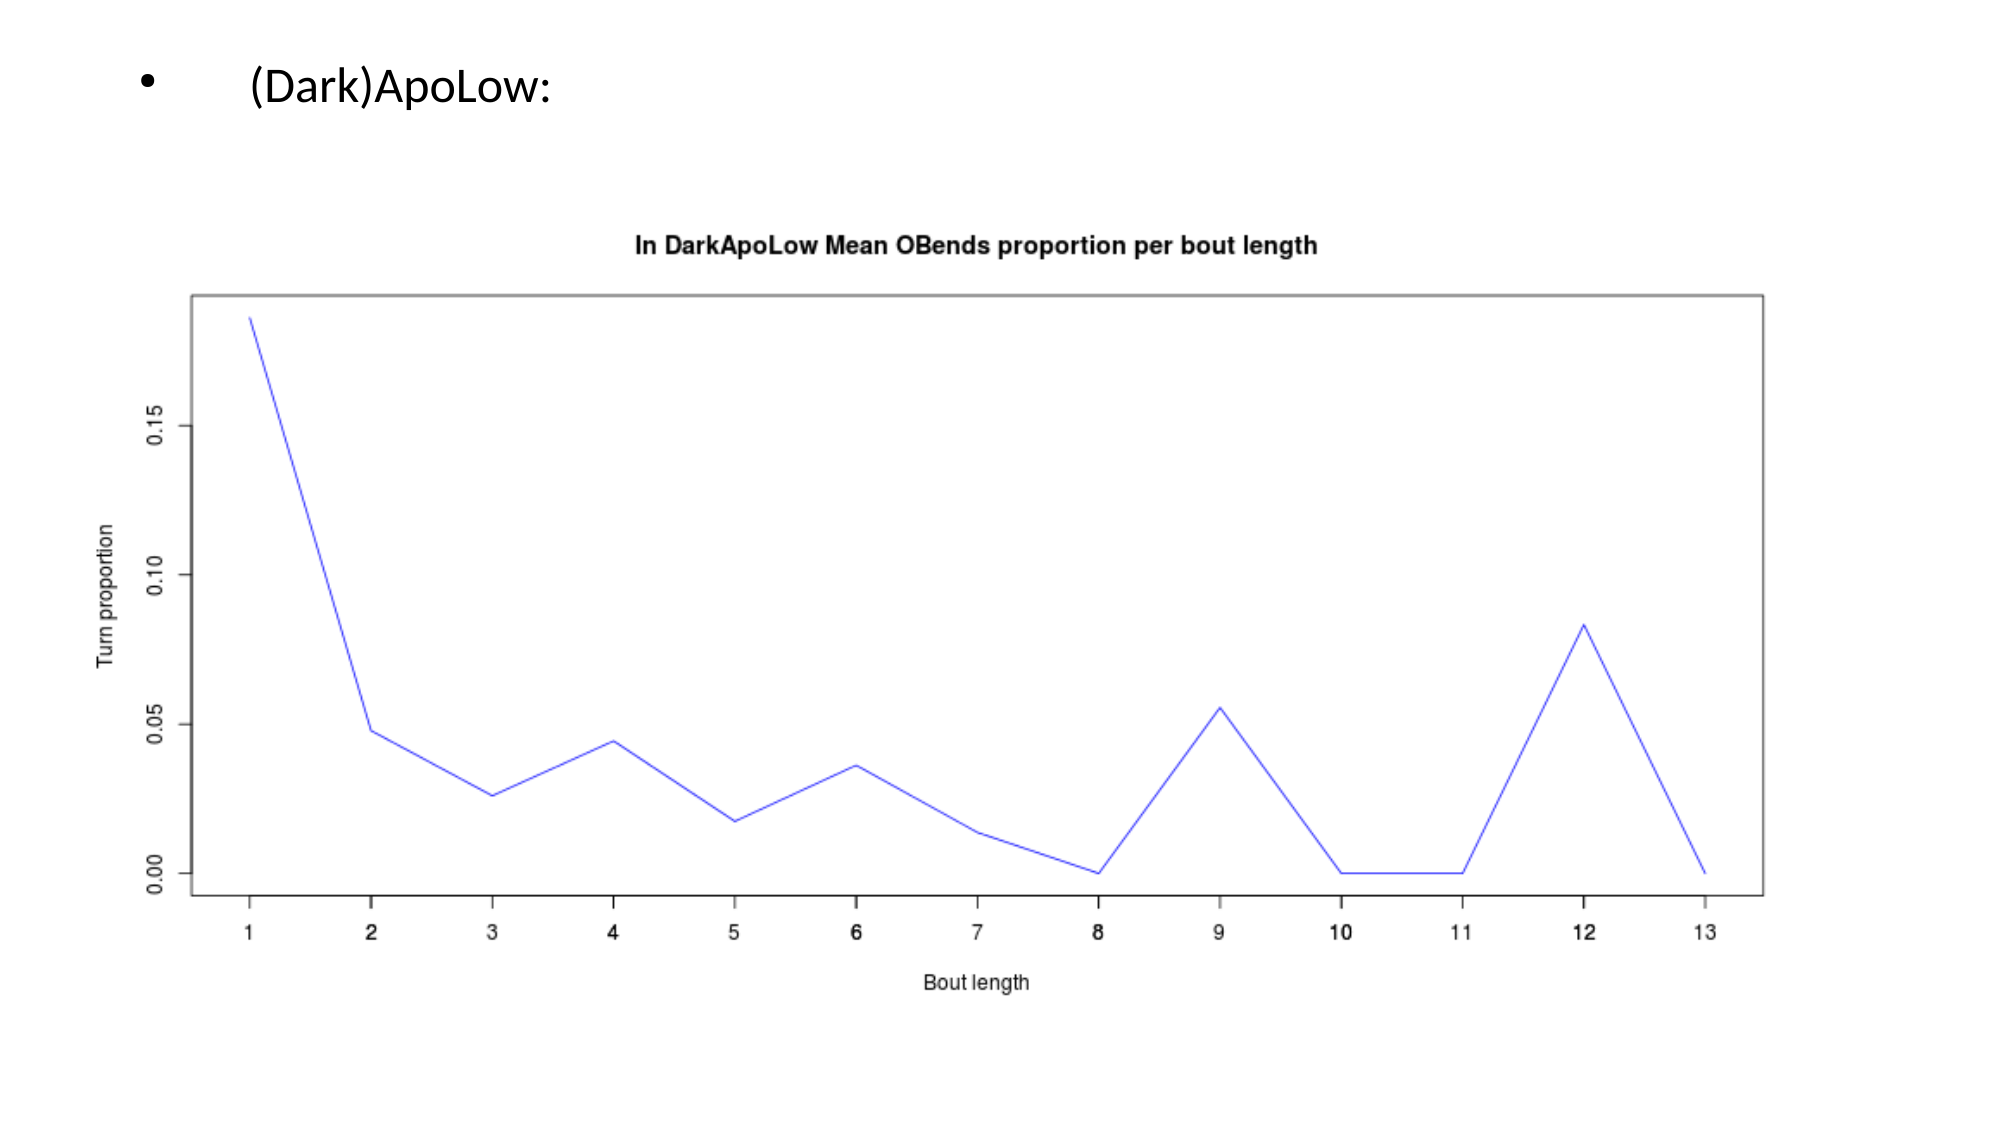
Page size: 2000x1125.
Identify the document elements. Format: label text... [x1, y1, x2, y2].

text_box (Dark)ApoLow: [0, 0, 2000, 946]
picture [90, 194, 1816, 1023]
